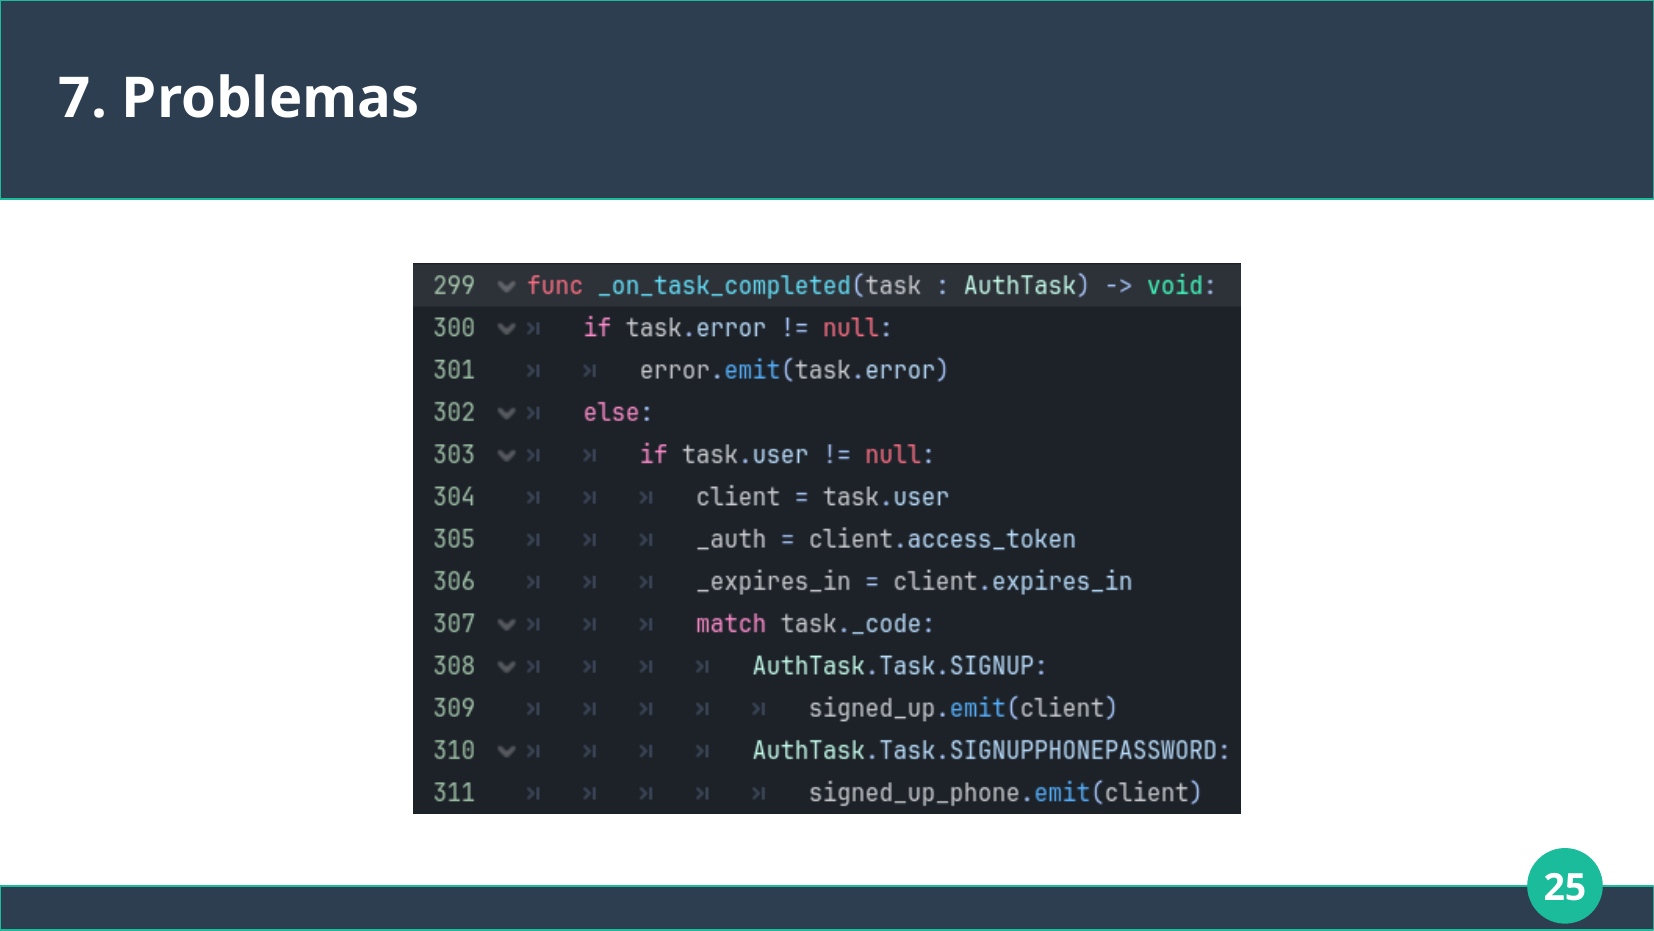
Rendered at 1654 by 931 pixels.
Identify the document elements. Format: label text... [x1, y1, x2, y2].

title 7. Problemas [59, 37, 1595, 155]
picture [413, 263, 1241, 814]
